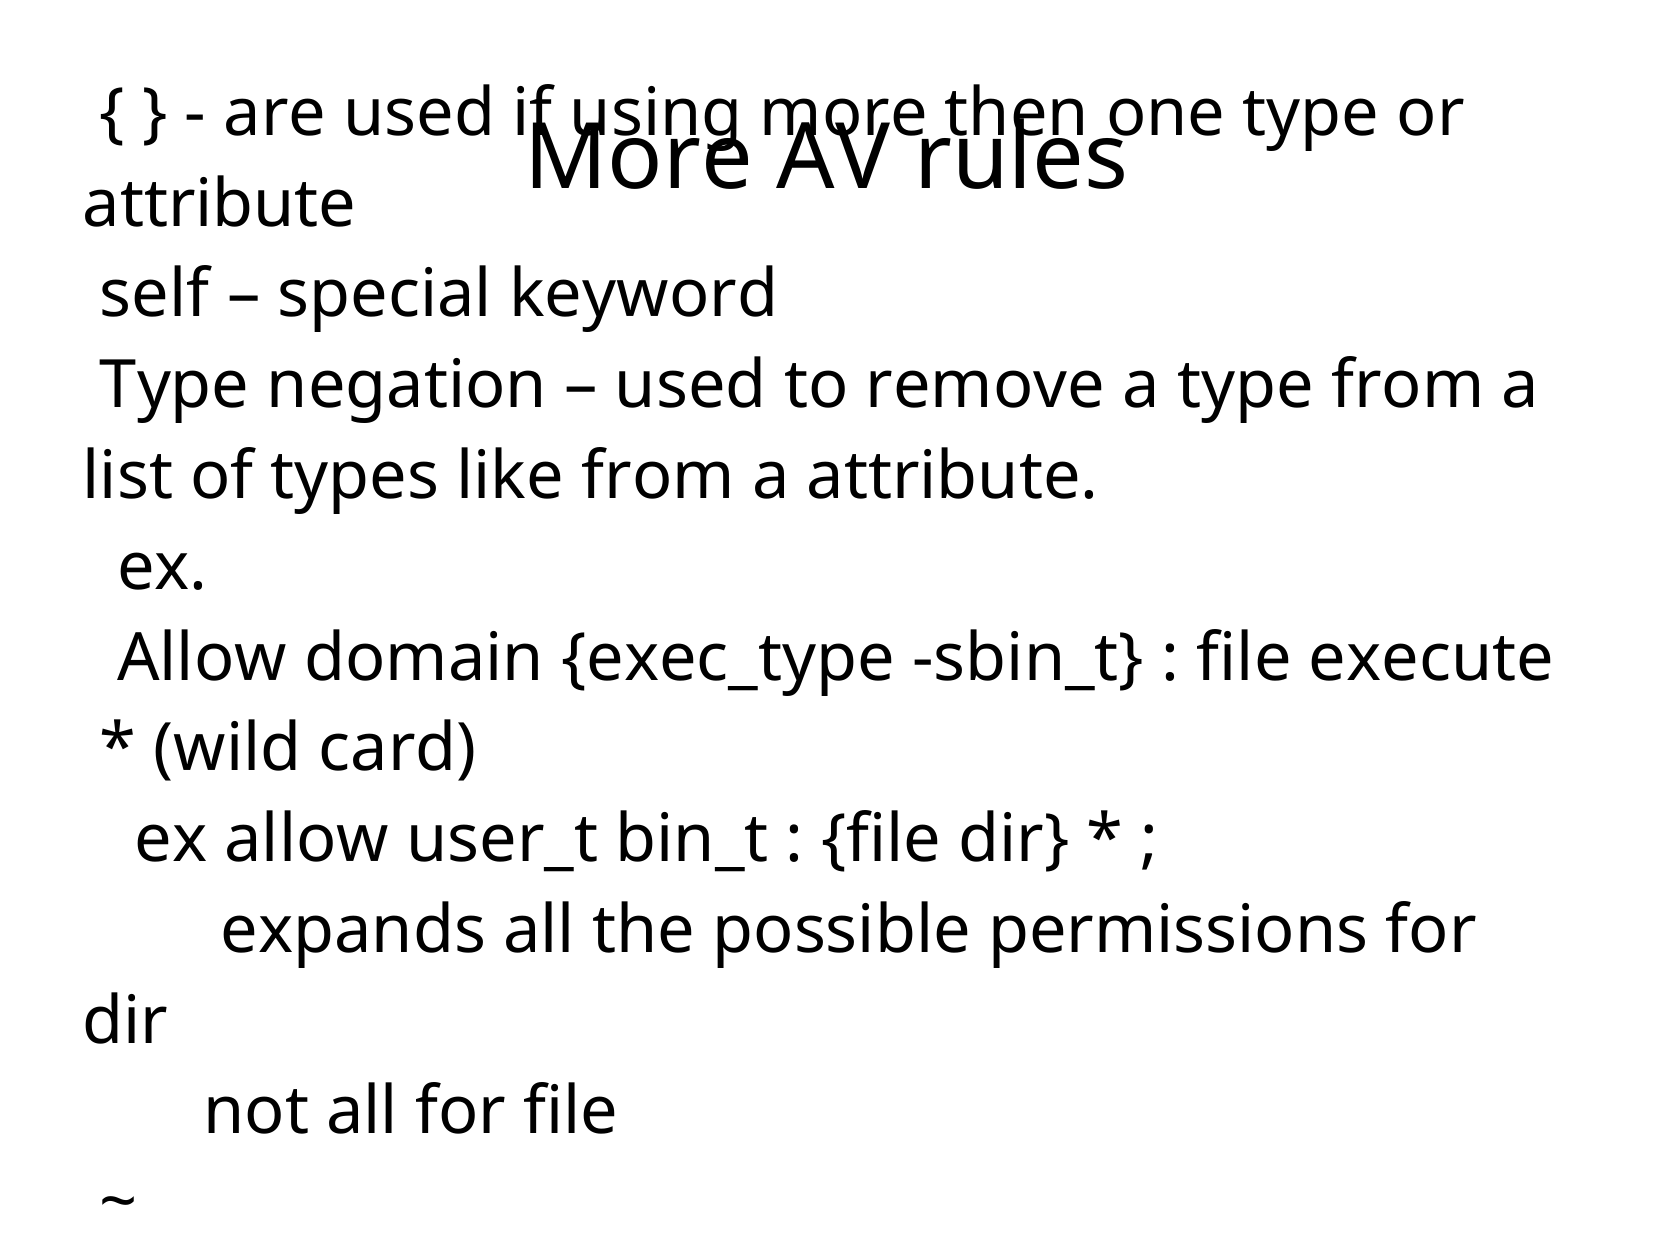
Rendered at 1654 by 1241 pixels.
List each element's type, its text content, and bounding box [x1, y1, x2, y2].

title More AV rules [82, 56, 1571, 174]
subtitle { } - are used if using more then one type or attribute self – special keyword Type negation – used to remove a type from a list of types like from a attribute. ex. Allow domain {exec_type -sbin_t} : file execute * (wild card) ex allow user_t bin_t : {file dir} * ; expands all the possible permissions for dir not all for file ~ [82, 174, 1571, 1225]
